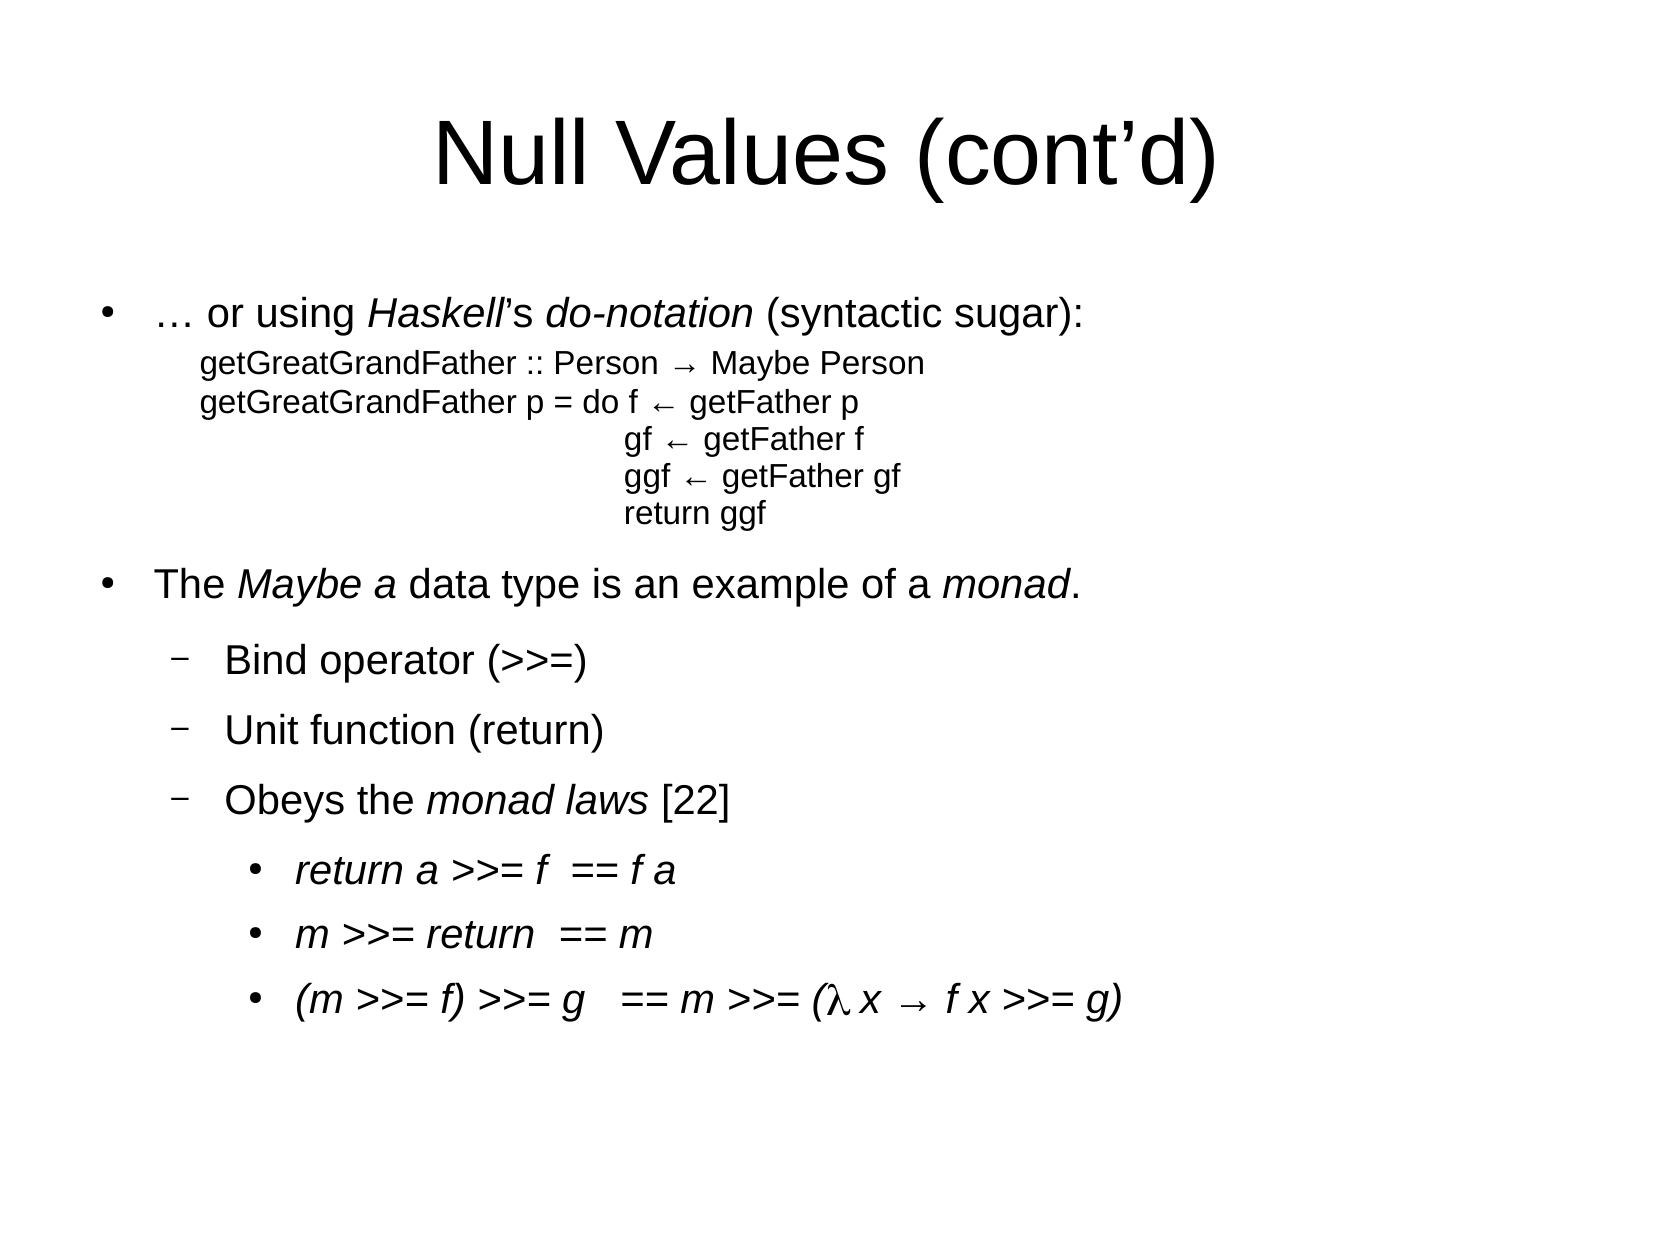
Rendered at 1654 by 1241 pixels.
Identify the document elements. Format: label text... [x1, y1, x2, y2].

title Null Values (cont’d) [82, 49, 1571, 257]
list … or using Haskell’s do-notation (syntactic sugar): getGreatGrandFather :: Person → Maybe Person getGreatGrandFather p = do f ← getFather p gf ← getFather f ggf ← getFather gf return ggf The Maybe a data type is an example of a monad. Bind operator (>>=) Unit function (return) Obeys the monad laws [22] return a >>= f == f a m >>= return == m (m >>= f) >>= g == m >>= ( x → f x >>= g) [82, 290, 1571, 1010]
chart [658, 870, 671, 898]
chart [814, 982, 865, 1018]
